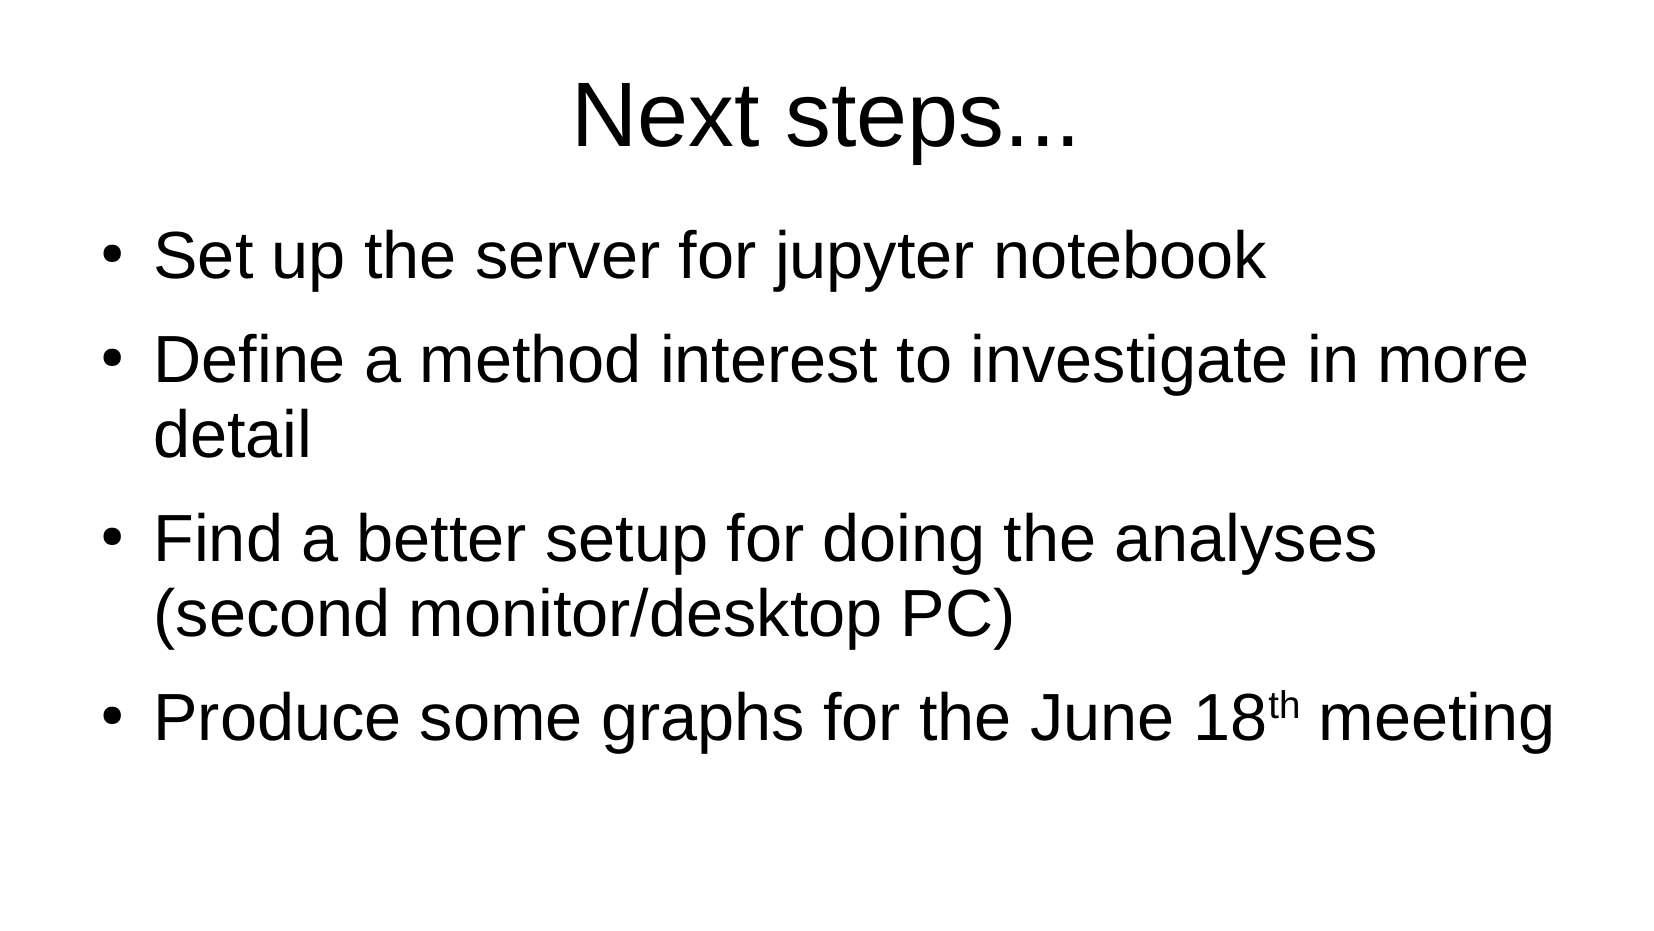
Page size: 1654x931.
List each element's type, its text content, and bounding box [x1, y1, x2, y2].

list Set up the server for jupyter notebook Define a method interest to investigate in more detail Find a better setup for doing the analyses (second monitor/desktop PC) Produce some graphs for the June 18th meeting [82, 217, 1571, 758]
title Next steps... [82, 37, 1571, 193]
